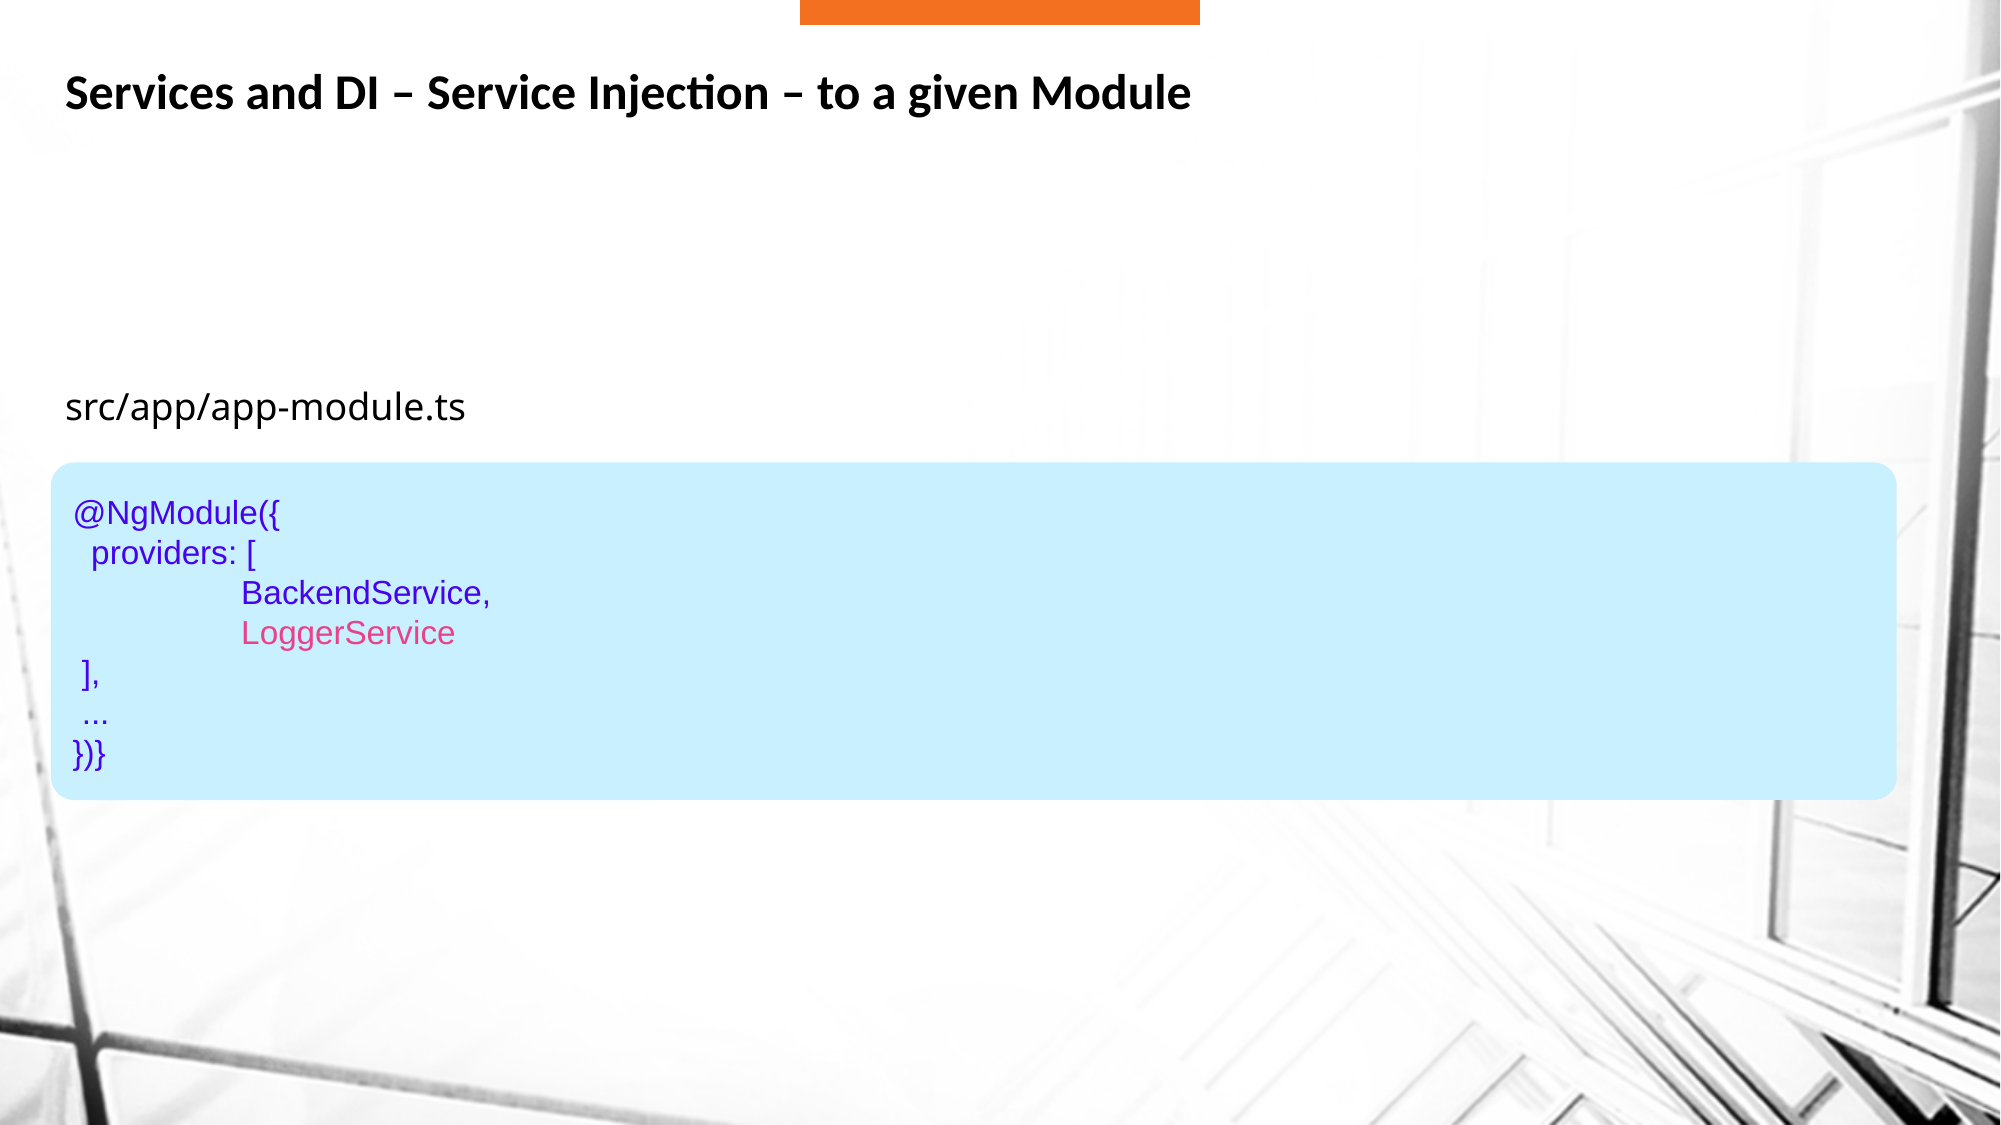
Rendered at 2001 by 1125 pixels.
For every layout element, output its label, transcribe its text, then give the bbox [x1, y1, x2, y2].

text_box src/app/app-module.ts [50, 375, 491, 435]
text_box @NgModule({ providers: [ BackendService, LoggerService ], ... })} [50, 462, 1897, 801]
title Services and DI – Service Injection – to a given Module [50, 63, 1951, 150]
